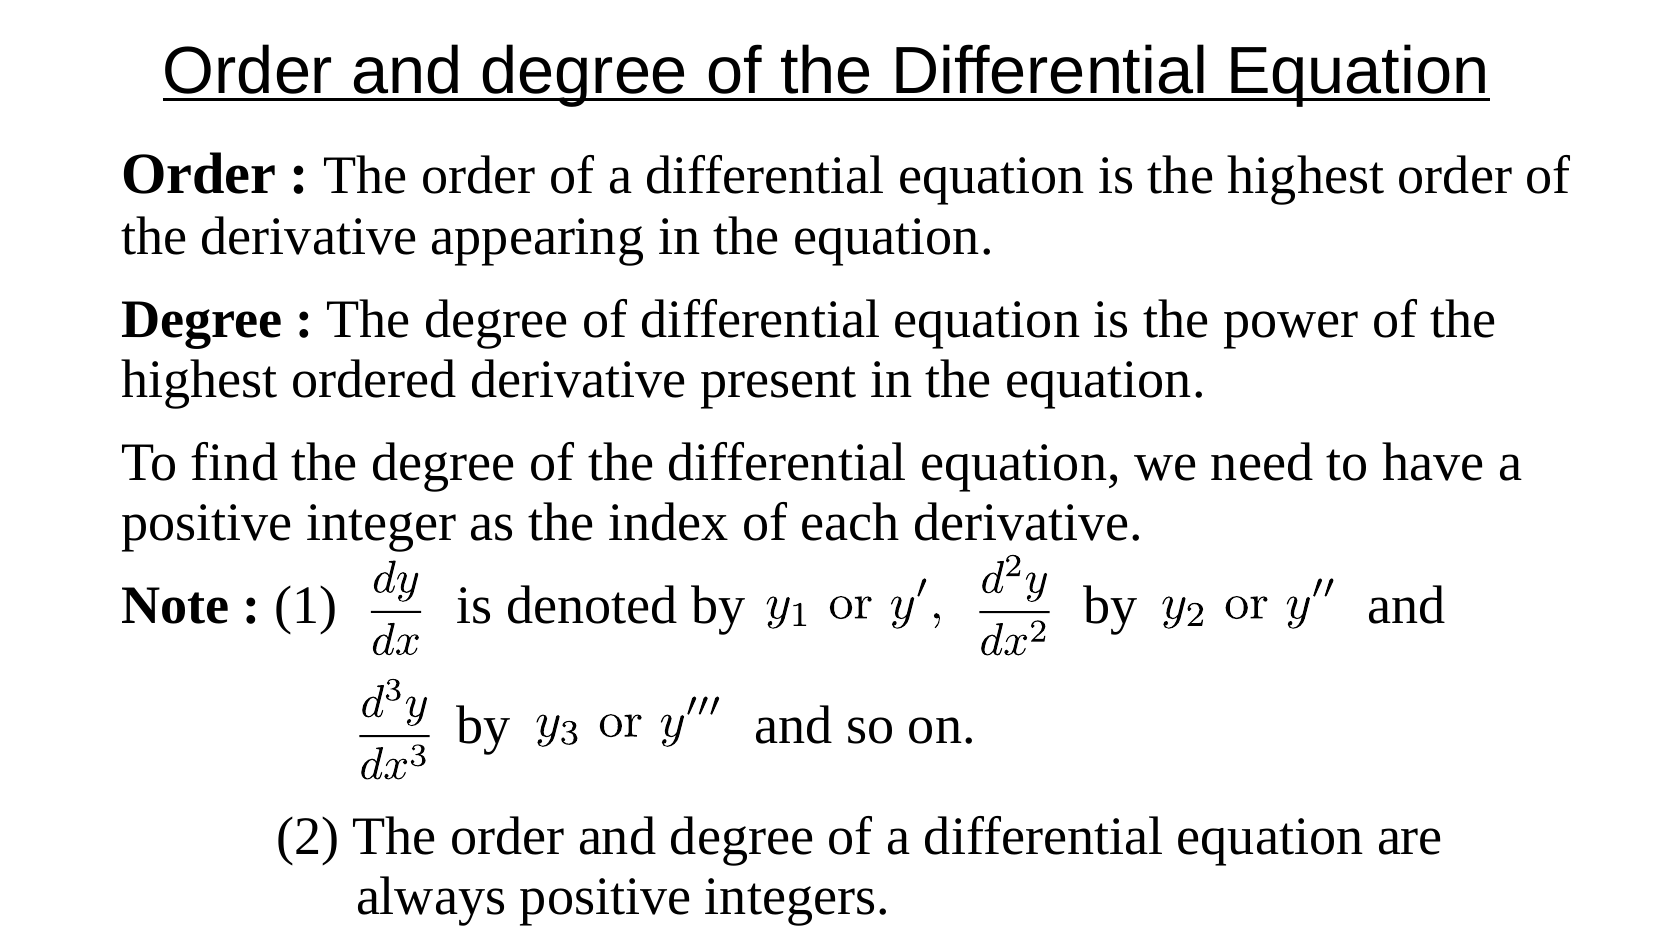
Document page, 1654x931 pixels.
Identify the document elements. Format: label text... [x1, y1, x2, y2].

text_box [1162, 578, 1334, 629]
text_box [979, 554, 1050, 656]
text_box [359, 678, 430, 780]
text_box [370, 560, 422, 656]
text_box [766, 578, 940, 629]
subtitle Order : The order of a differential equation is the highest order of the derivative appearing in the equation. Degree : The degree of differential equation is the power of the highest ordered derivative present in the equation. To find the degree of the differential equation, we need to have a positive integer as the index of each derivative. Note : (1) is denoted by by and by and so on. (2) The order and degree of a differential equation are always positive integers. [47, 141, 1607, 926]
text_box [536, 696, 720, 747]
title Order and degree of the Differential Equation [82, 23, 1571, 119]
